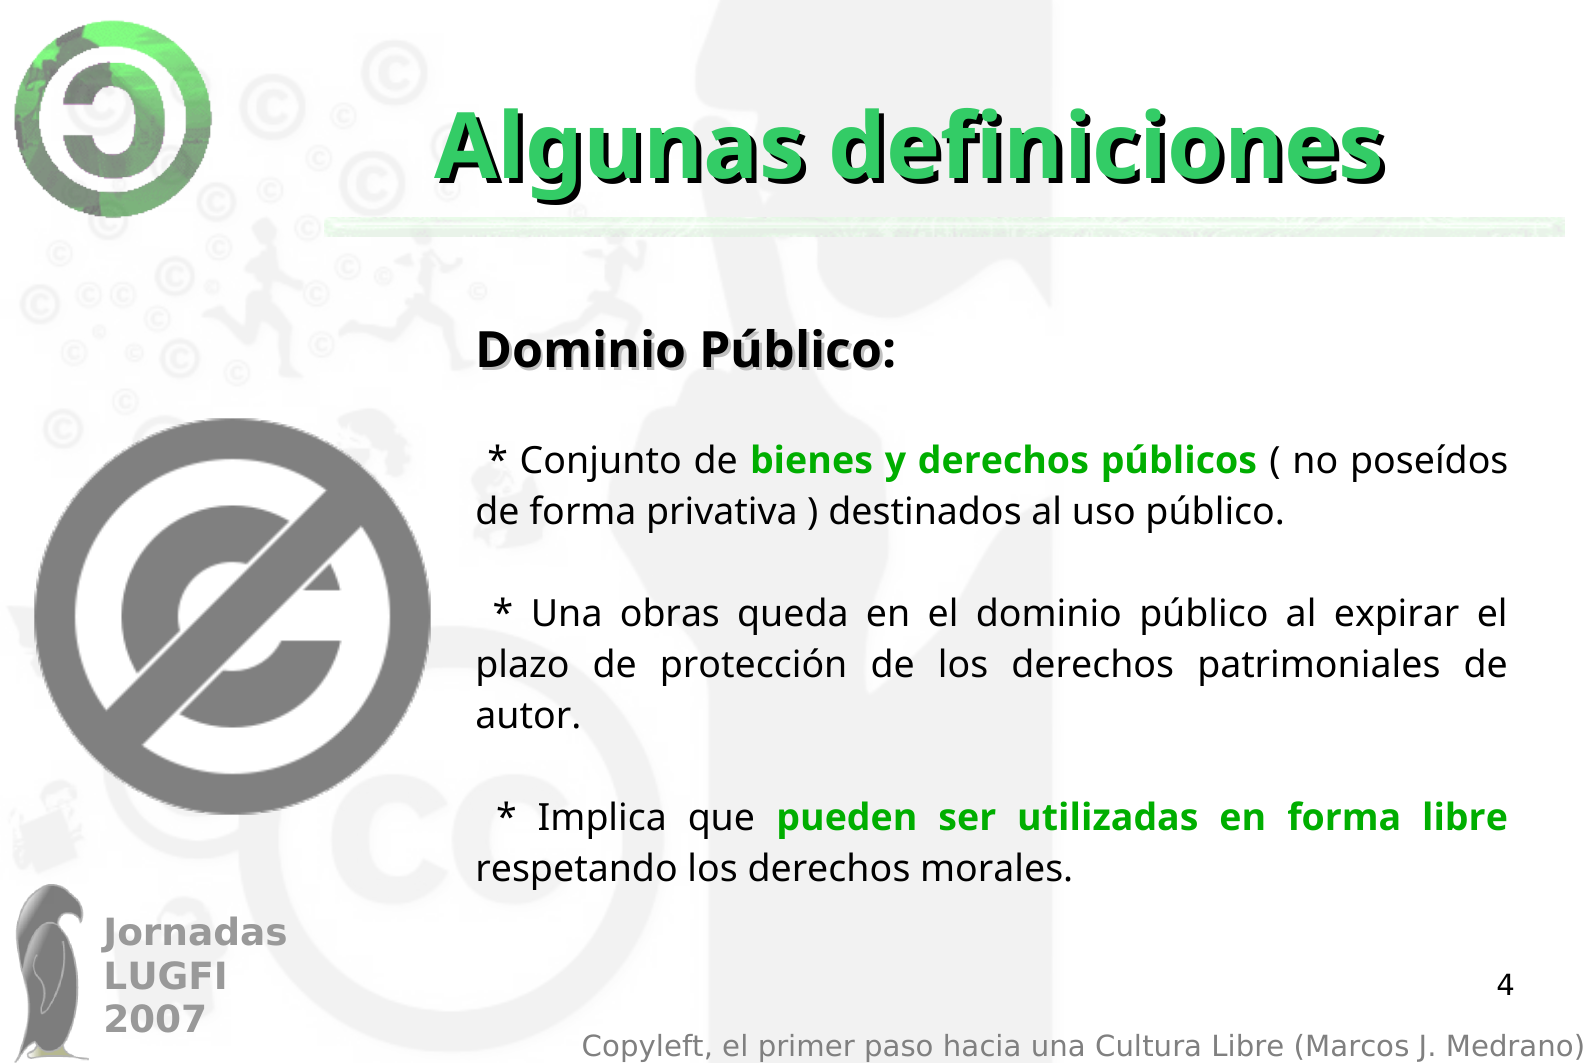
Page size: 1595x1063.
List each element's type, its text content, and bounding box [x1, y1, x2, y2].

picture [11, 395, 455, 839]
text_box Algunas definiciones [419, 73, 1595, 195]
text_box Dominio Público: * Conjunto de bienes y derechos públicos ( no poseídos de forma privativa ) destinados al uso público. * Una obras queda en el dominio público al expirar el plazo de protección de los derechos patrimoniales de autor. * Implica que pueden ser utilizadas en forma libre respetando los derechos morales. [460, 307, 1524, 903]
